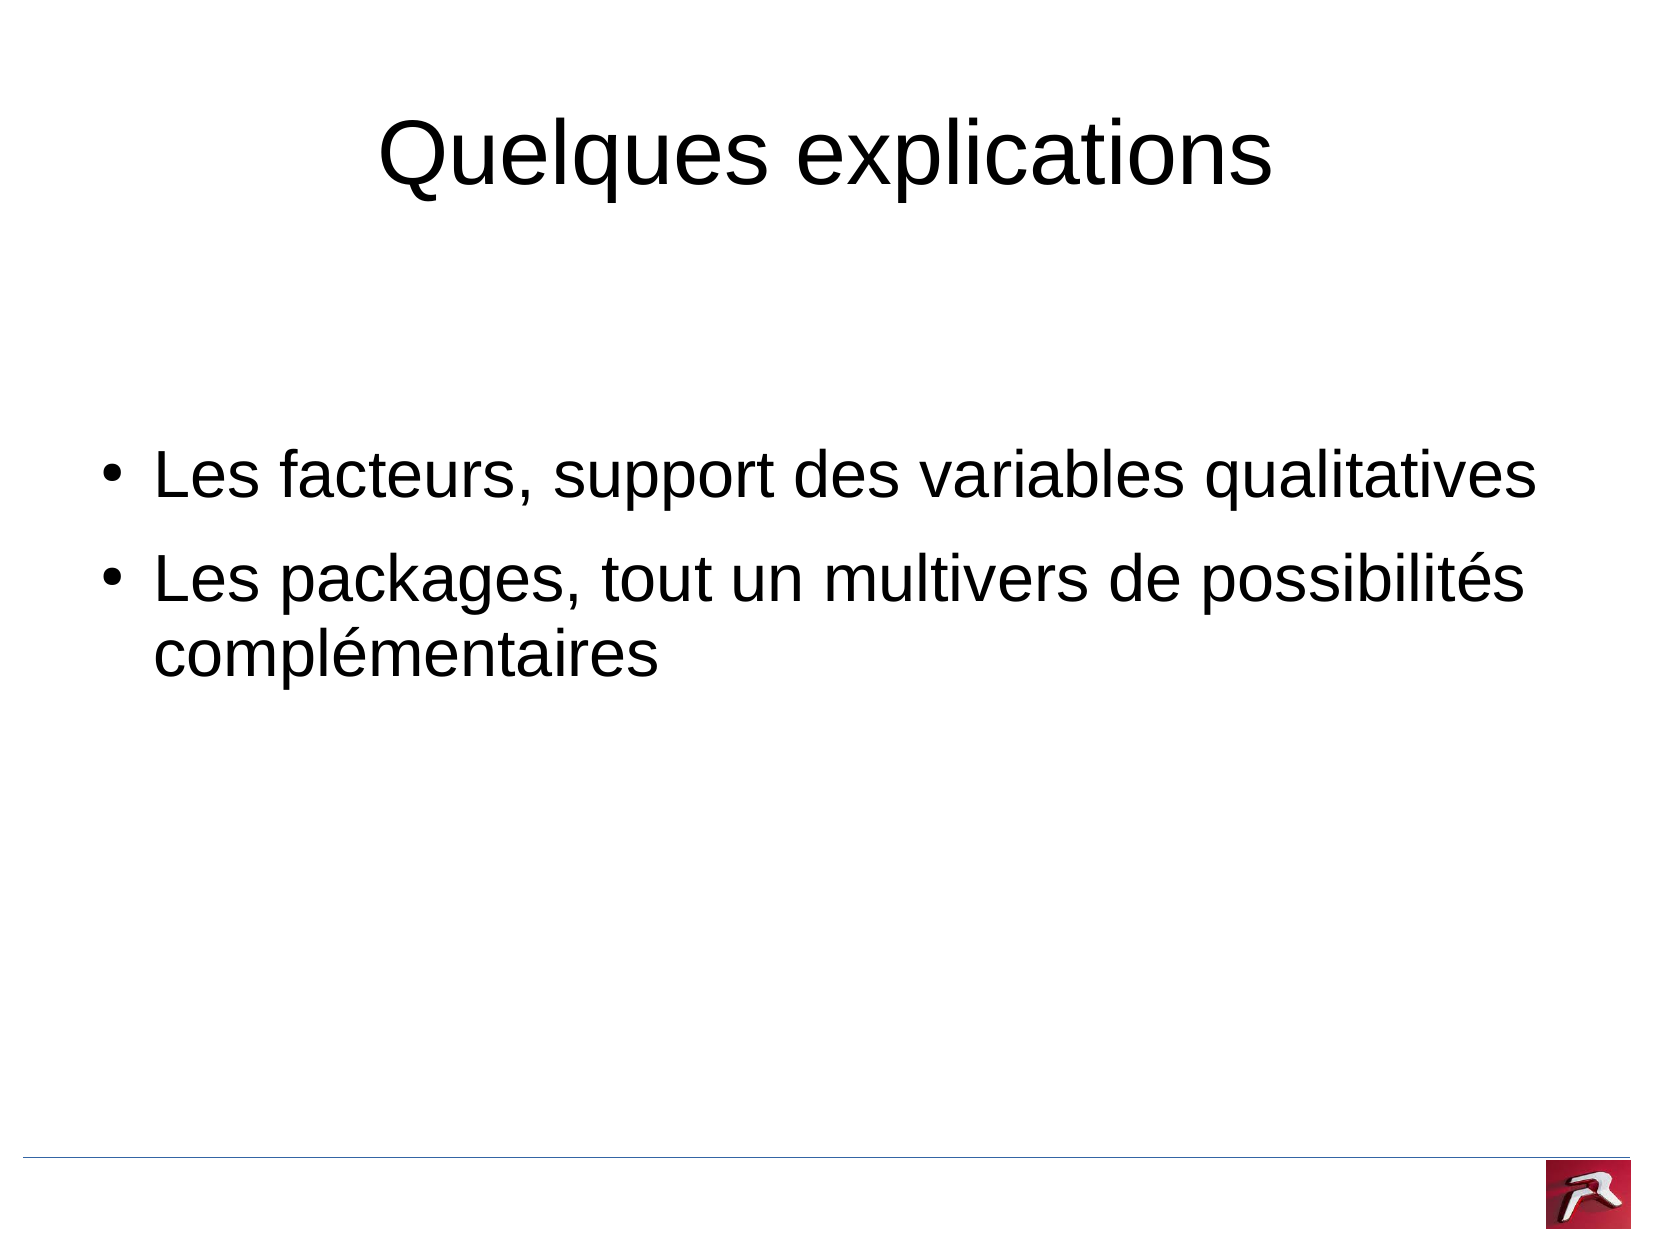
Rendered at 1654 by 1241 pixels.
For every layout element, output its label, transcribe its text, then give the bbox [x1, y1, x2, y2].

list Les facteurs, support des variables qualitatives Les packages, tout un multivers de possibilités complémentaires [82, 437, 1571, 1157]
title Quelques explications [82, 49, 1571, 257]
picture [1546, 1160, 1631, 1229]
